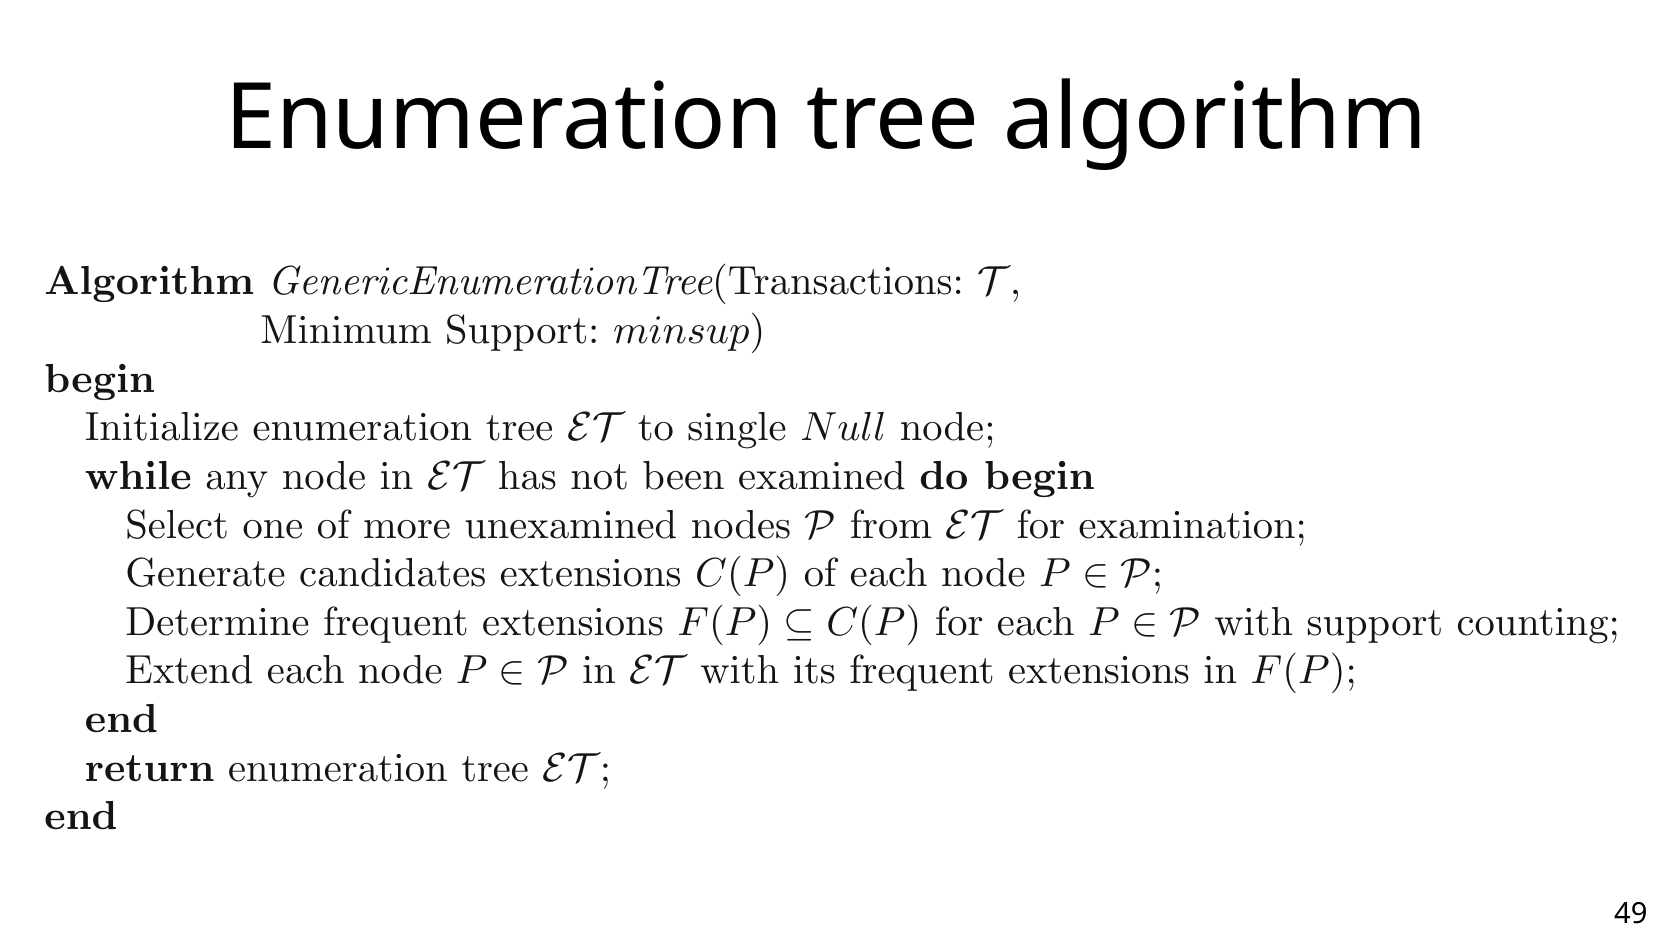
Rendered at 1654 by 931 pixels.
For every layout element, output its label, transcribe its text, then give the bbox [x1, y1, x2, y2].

title Enumeration tree algorithm [82, 1, 1571, 226]
picture [1, 244, 1654, 858]
